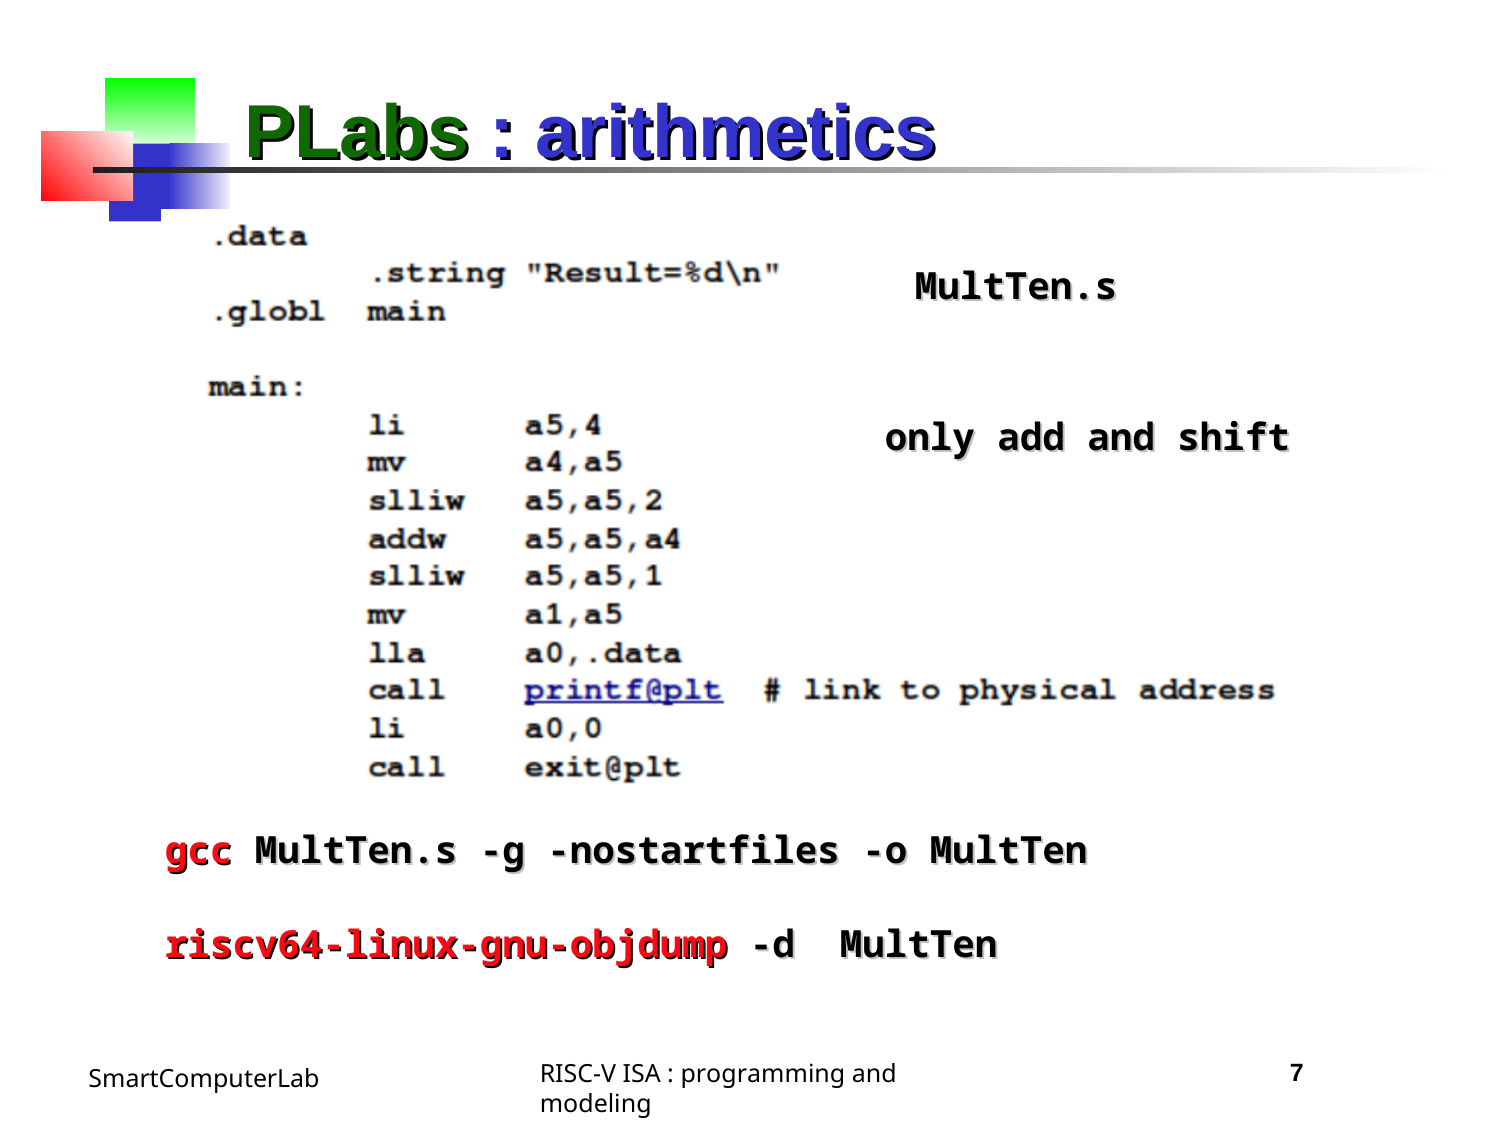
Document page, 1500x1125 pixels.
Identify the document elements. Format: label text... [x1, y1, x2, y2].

title PLabs : arithmetics [85, 74, 1096, 180]
text_box gcc MultTen.s -g -nostartfiles -o MultTen [150, 818, 1441, 923]
text_box riscv64-linux-gnu-objdump -d MultTen [150, 912, 1036, 988]
picture [161, 209, 1318, 811]
text_box MultTen.s [900, 254, 1133, 315]
text_box only add and shift [870, 405, 1321, 480]
